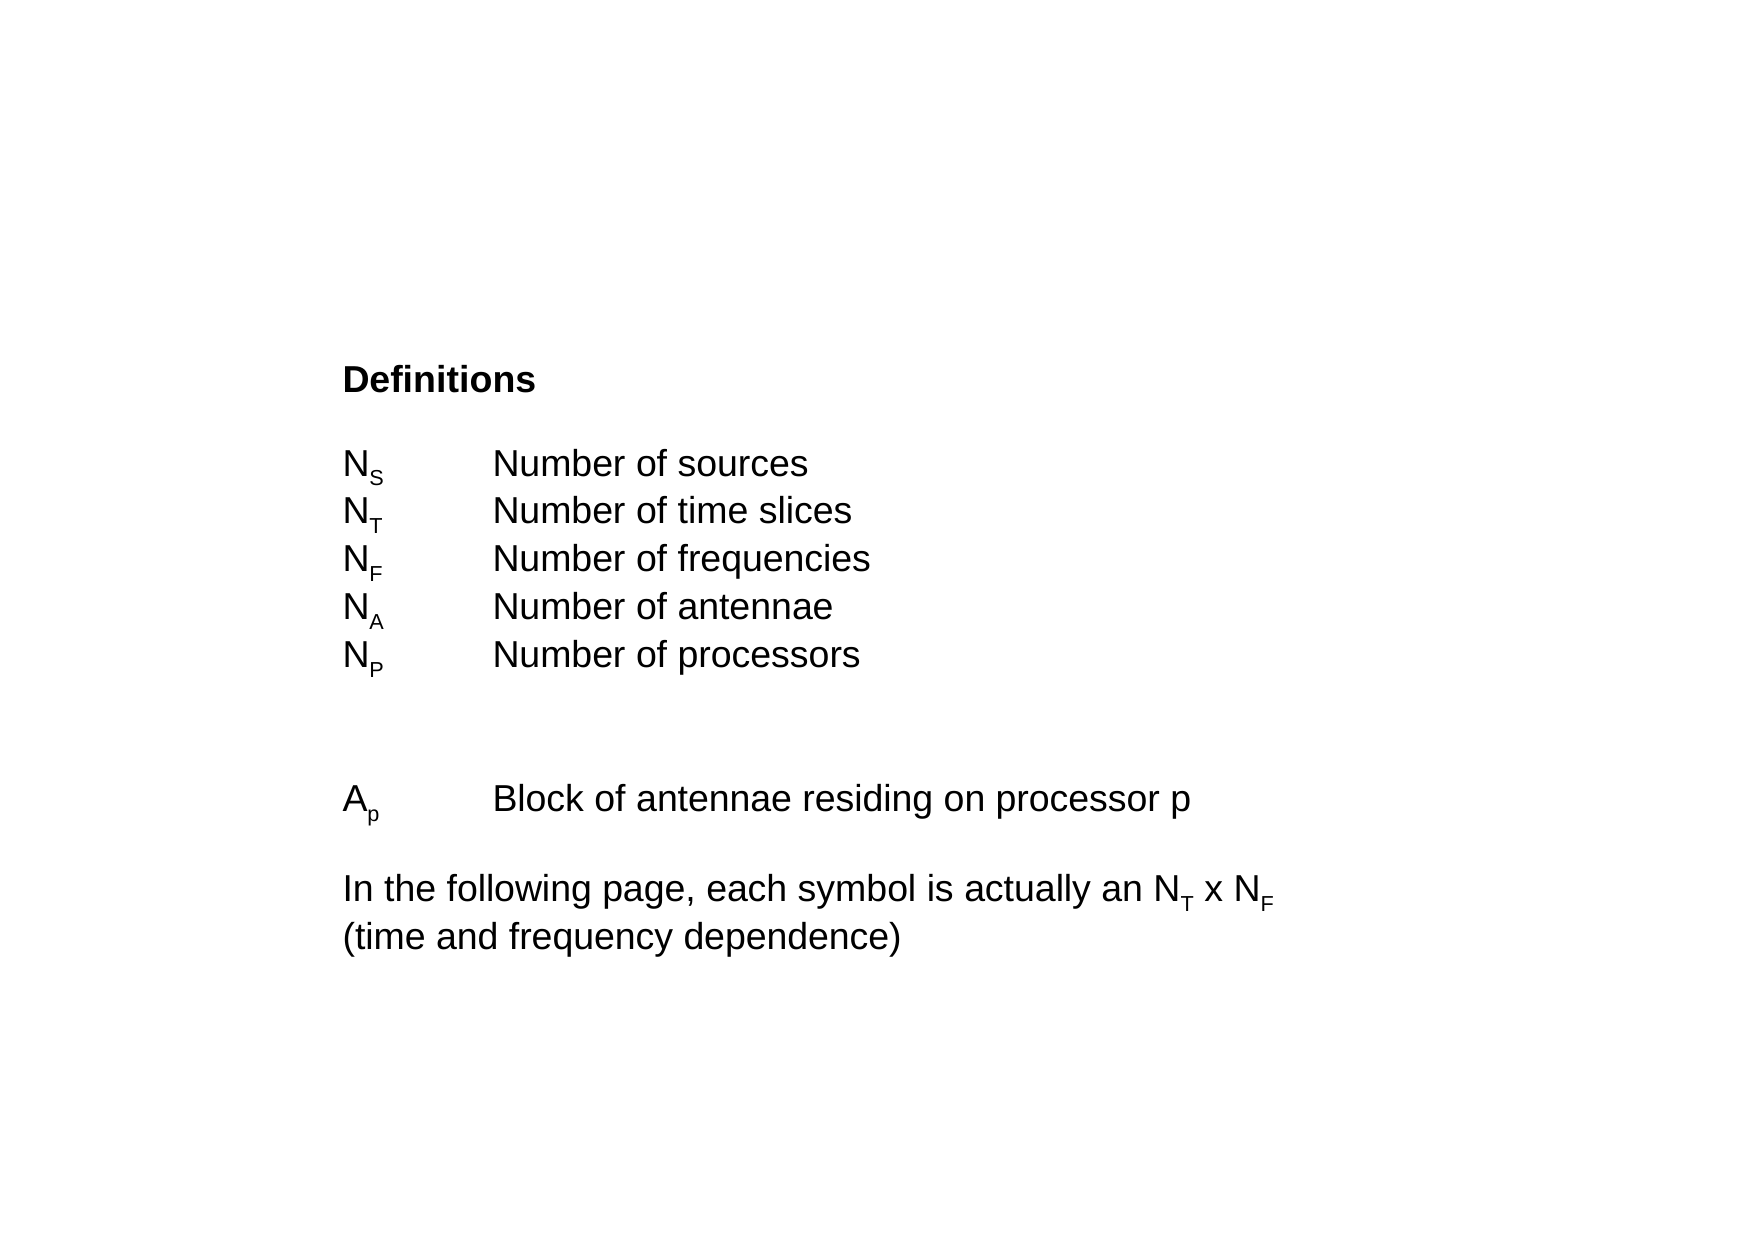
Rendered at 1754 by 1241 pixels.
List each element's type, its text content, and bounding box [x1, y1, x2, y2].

text_box Definitions NS Number of sources NT Number of time slices NF Number of frequencies NA Number of antennae NP Number of processors Ap Block of antennae residing on processor p In the following page, each symbol is actually an NT x NF (time and frequency dependence) [327, 350, 1289, 1008]
